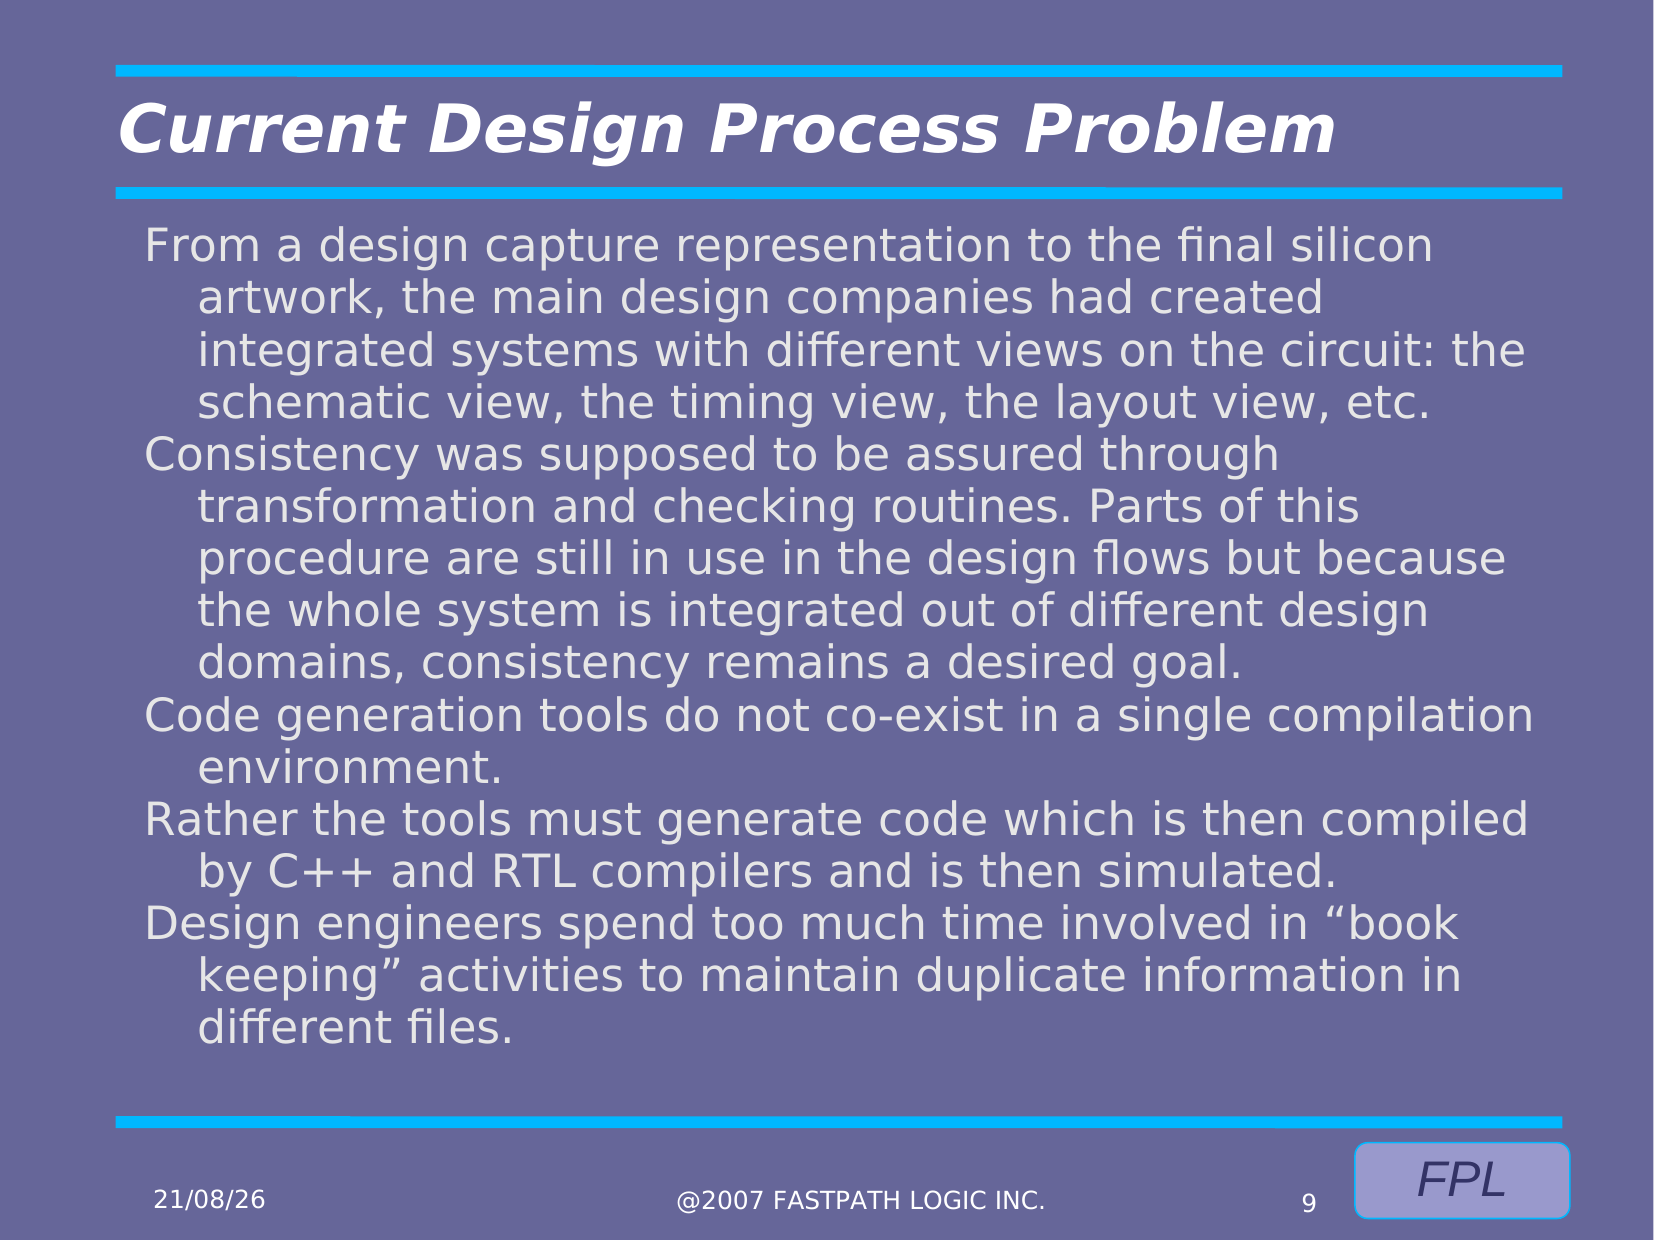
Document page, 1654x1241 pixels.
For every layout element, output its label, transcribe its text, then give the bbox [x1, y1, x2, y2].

title Current Design Process Problem [118, 41, 1531, 219]
list From a design capture representation to the final silicon artwork, the main design companies had created integrated systems with different views on the circuit: the schematic view, the timing view, the layout view, etc. Consistency was supposed to be assured through transformation and checking routines. Parts of this procedure are still in use in the design flows but because the whole system is integrated out of different design domains, consistency remains a desired goal. Code generation tools do not co-exist in a single compilation environment. Rather the tools must generate code which is then compiled by C++ and RTL compilers and is then simulated. Design engineers spend too much time involved in “book keeping” activities to maintain duplicate information in different files. [126, 219, 1566, 1132]
